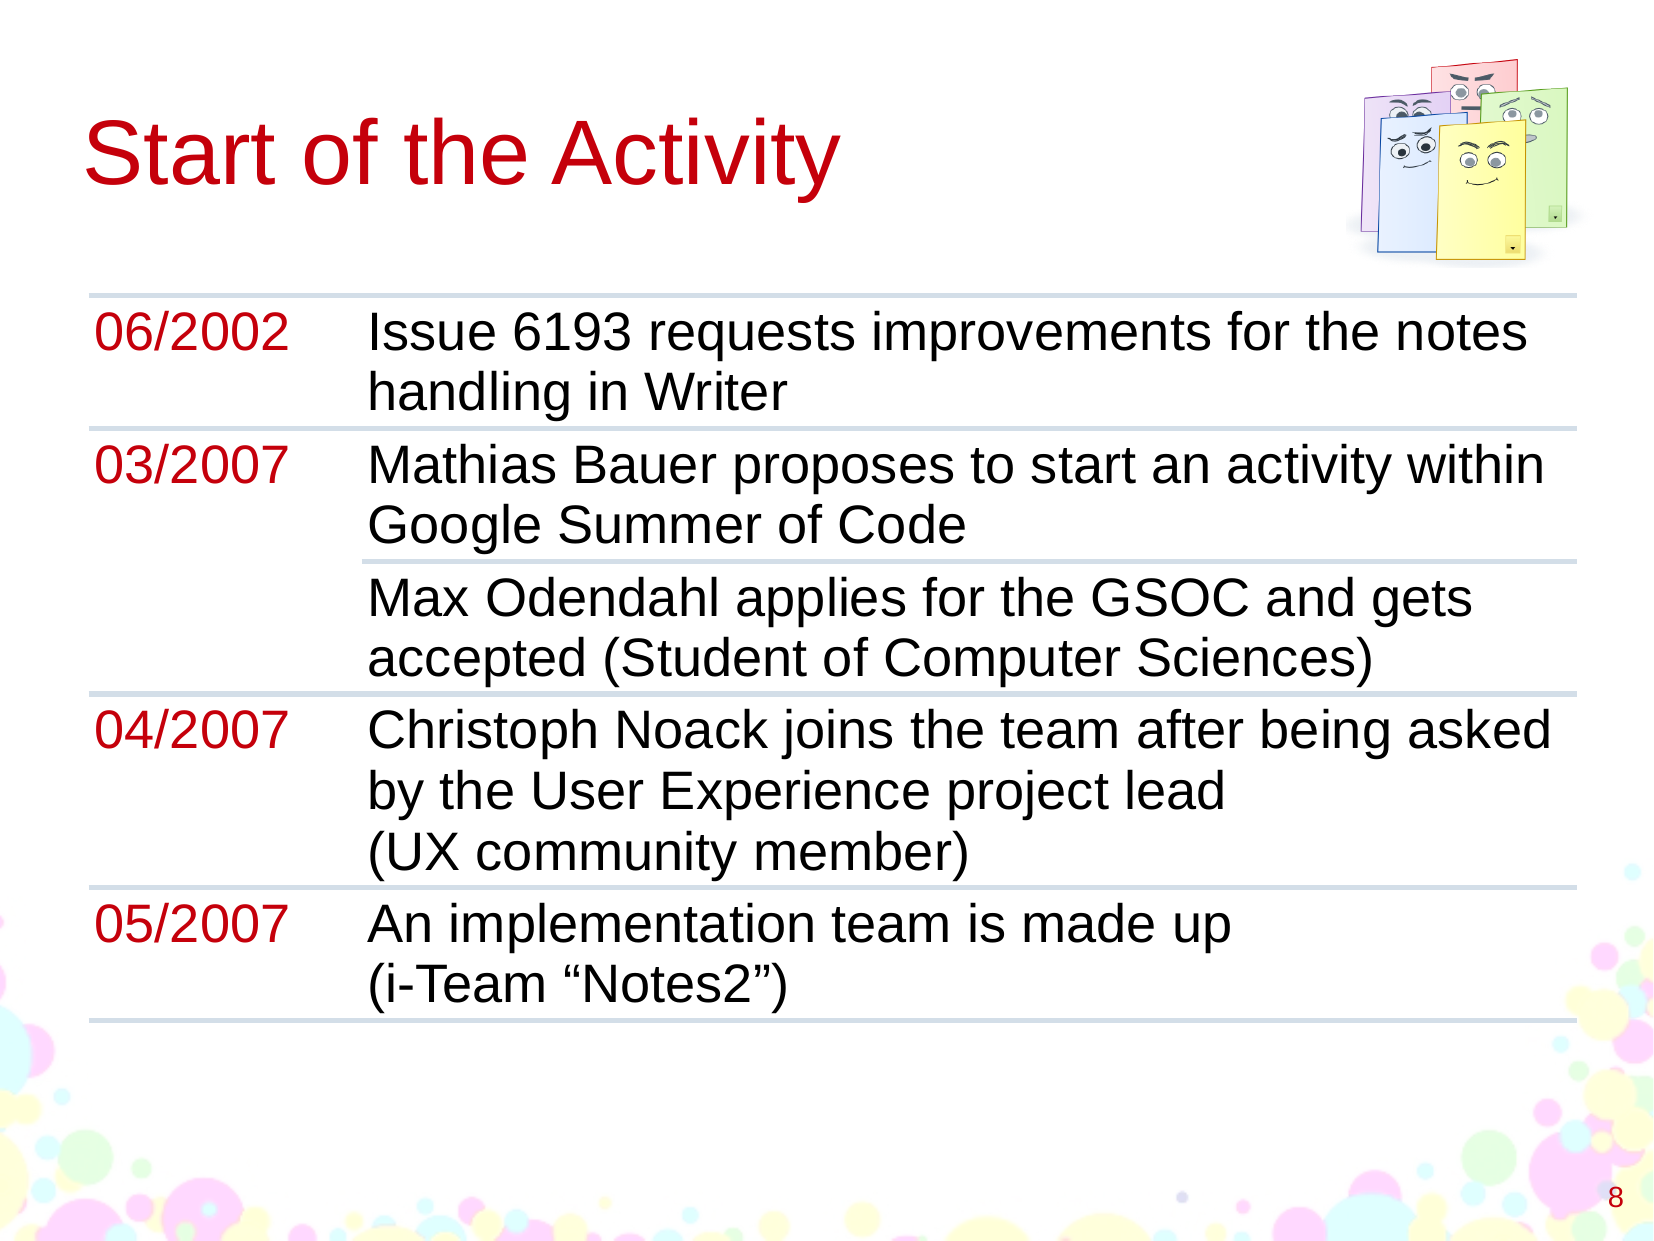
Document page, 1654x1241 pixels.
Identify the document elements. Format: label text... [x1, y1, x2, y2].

table_cell An implementation team is made up (i-Team “Notes2”) [362, 890, 1577, 1018]
table_cell Christoph Noack joins the team after being asked by the User Experience project lead (UX community member) [362, 697, 1577, 885]
table_cell Mathias Bauer proposes to start an activity within Google Summer of Code [362, 431, 1577, 559]
table_cell 05/2007 [89, 890, 362, 1018]
table_cell 04/2007 [89, 697, 362, 885]
table_header Issue 6193 requests improvements for the notes handling in Writer [362, 298, 1577, 426]
table_cell [89, 561, 362, 691]
table_cell 03/2007 [89, 431, 362, 561]
picture [1346, 59, 1595, 268]
table_cell Max Odendahl applies for the GSOC and gets accepted (Student of Computer Sciences) [362, 564, 1577, 691]
title Start of the Activity [82, 49, 1258, 257]
table_header 06/2002 [89, 298, 362, 426]
